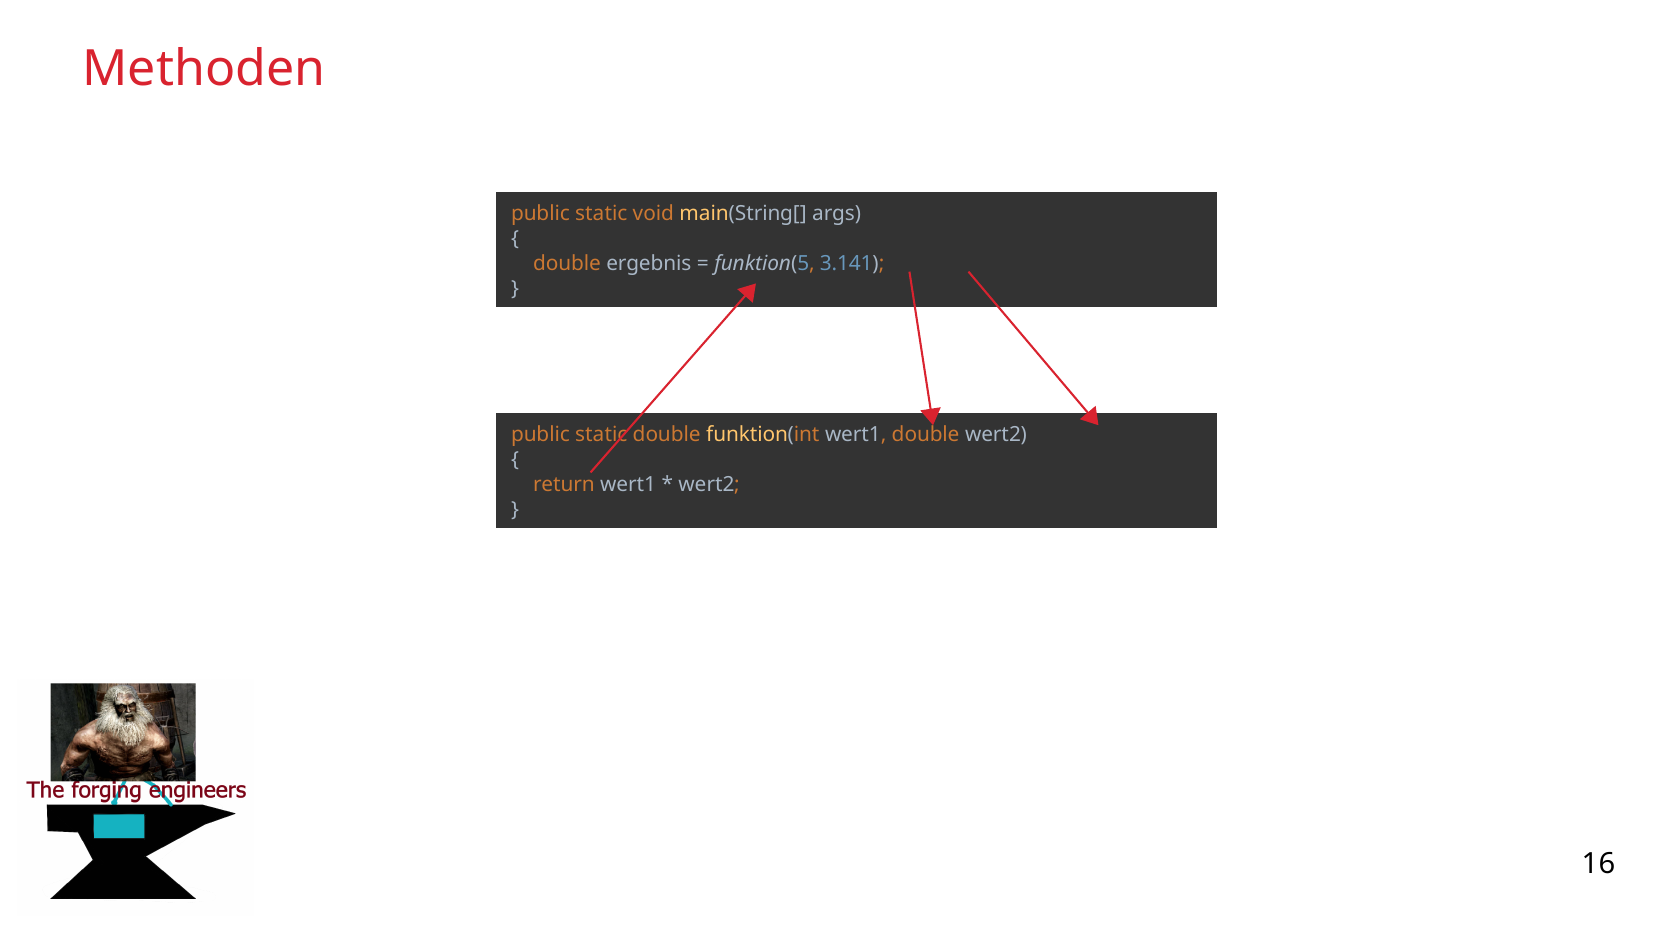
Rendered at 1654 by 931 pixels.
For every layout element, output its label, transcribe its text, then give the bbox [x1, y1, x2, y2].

picture [17, 679, 254, 916]
text_box public static double funktion(int wert1, double wert2) { return wert1 * wert2; } [496, 413, 1217, 528]
title Methoden [82, 37, 1571, 95]
text_box public static void main(String[] args) { double ergebnis = funktion(5, 3.141); } [496, 192, 1217, 307]
